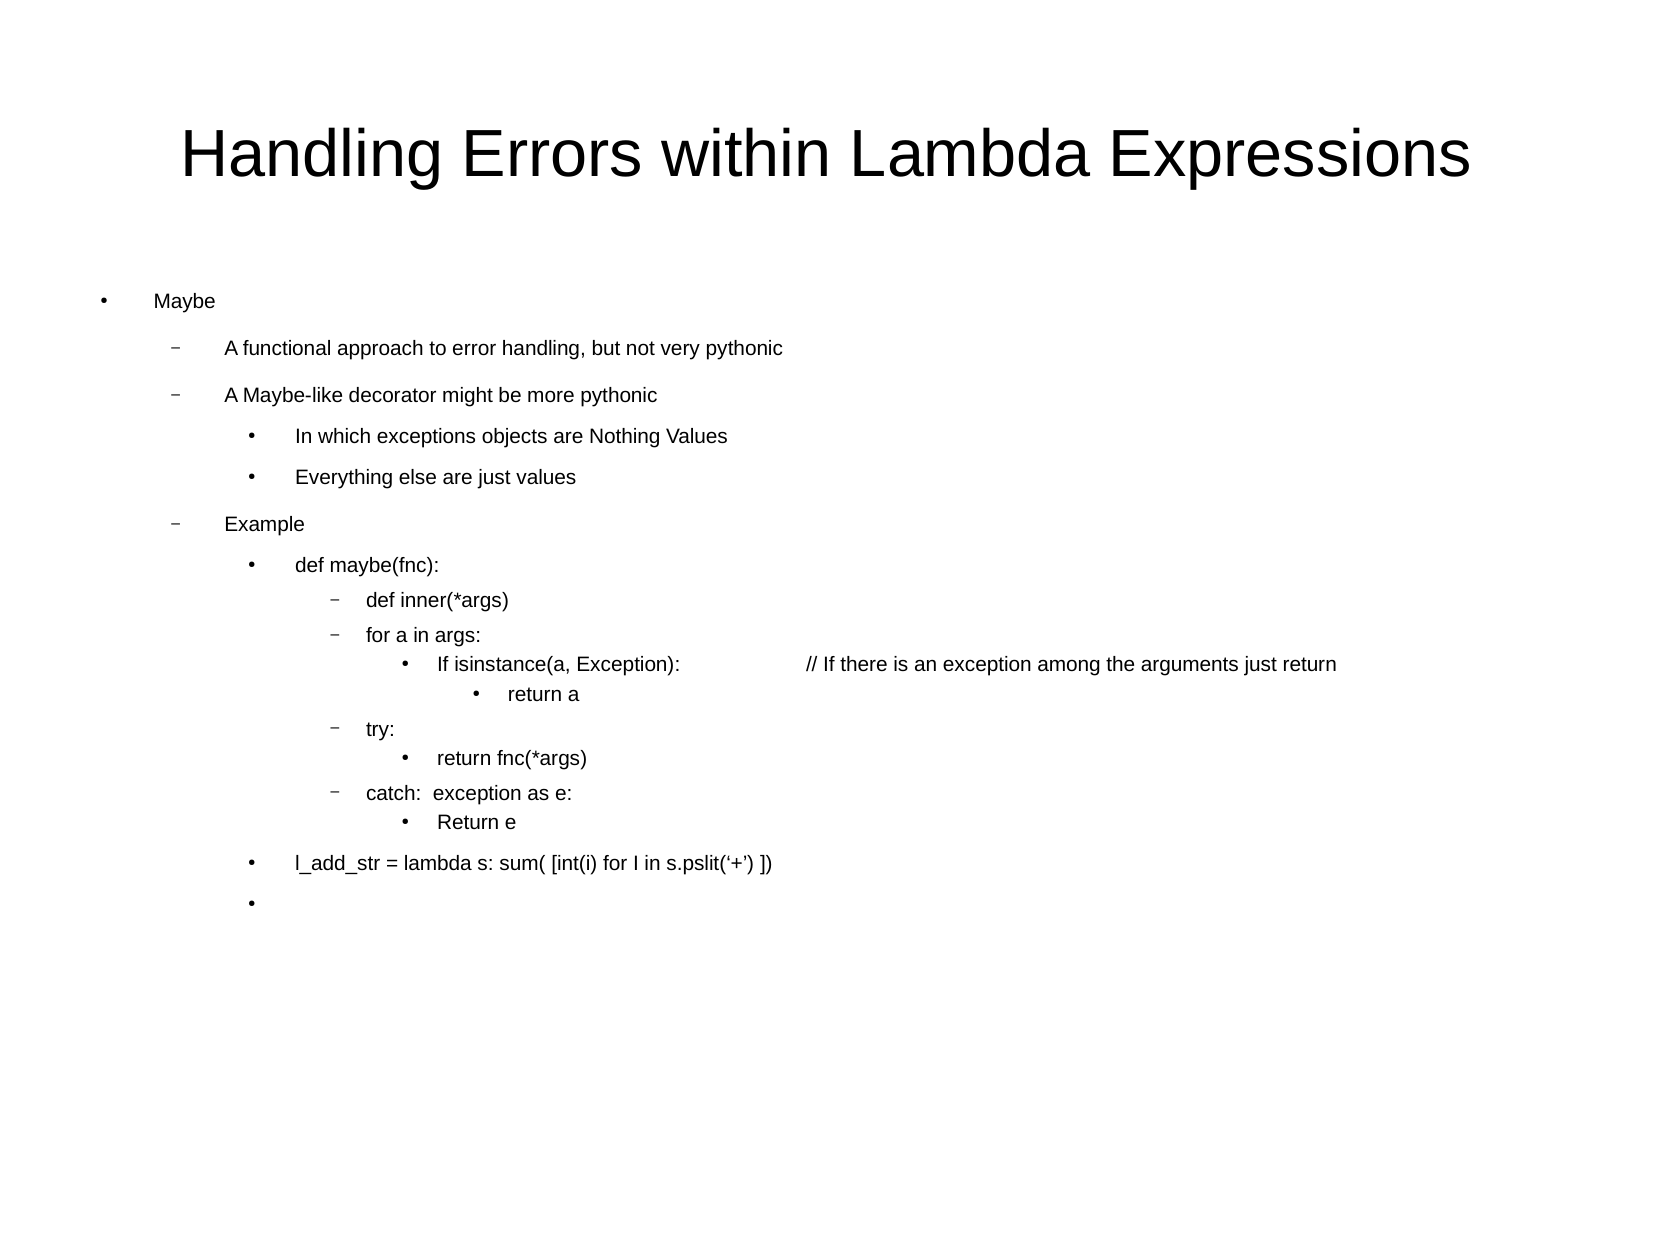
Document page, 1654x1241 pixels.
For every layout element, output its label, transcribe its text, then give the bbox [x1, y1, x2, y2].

title Handling Errors within Lambda Expressions [82, 49, 1571, 257]
list Maybe A functional approach to error handling, but not very pythonic A Maybe-like decorator might be more pythonic In which exceptions objects are Nothing Values Everything else are just values Example def maybe(fnc): def inner(*args) for a in args: If isinstance(a, Exception): // If there is an exception among the arguments just return return a try: return fnc(*args) catch: exception as e: Return e l_add_str = lambda s: sum( [int(i) for I in s.pslit(‘+’) ]) [82, 290, 1583, 1241]
